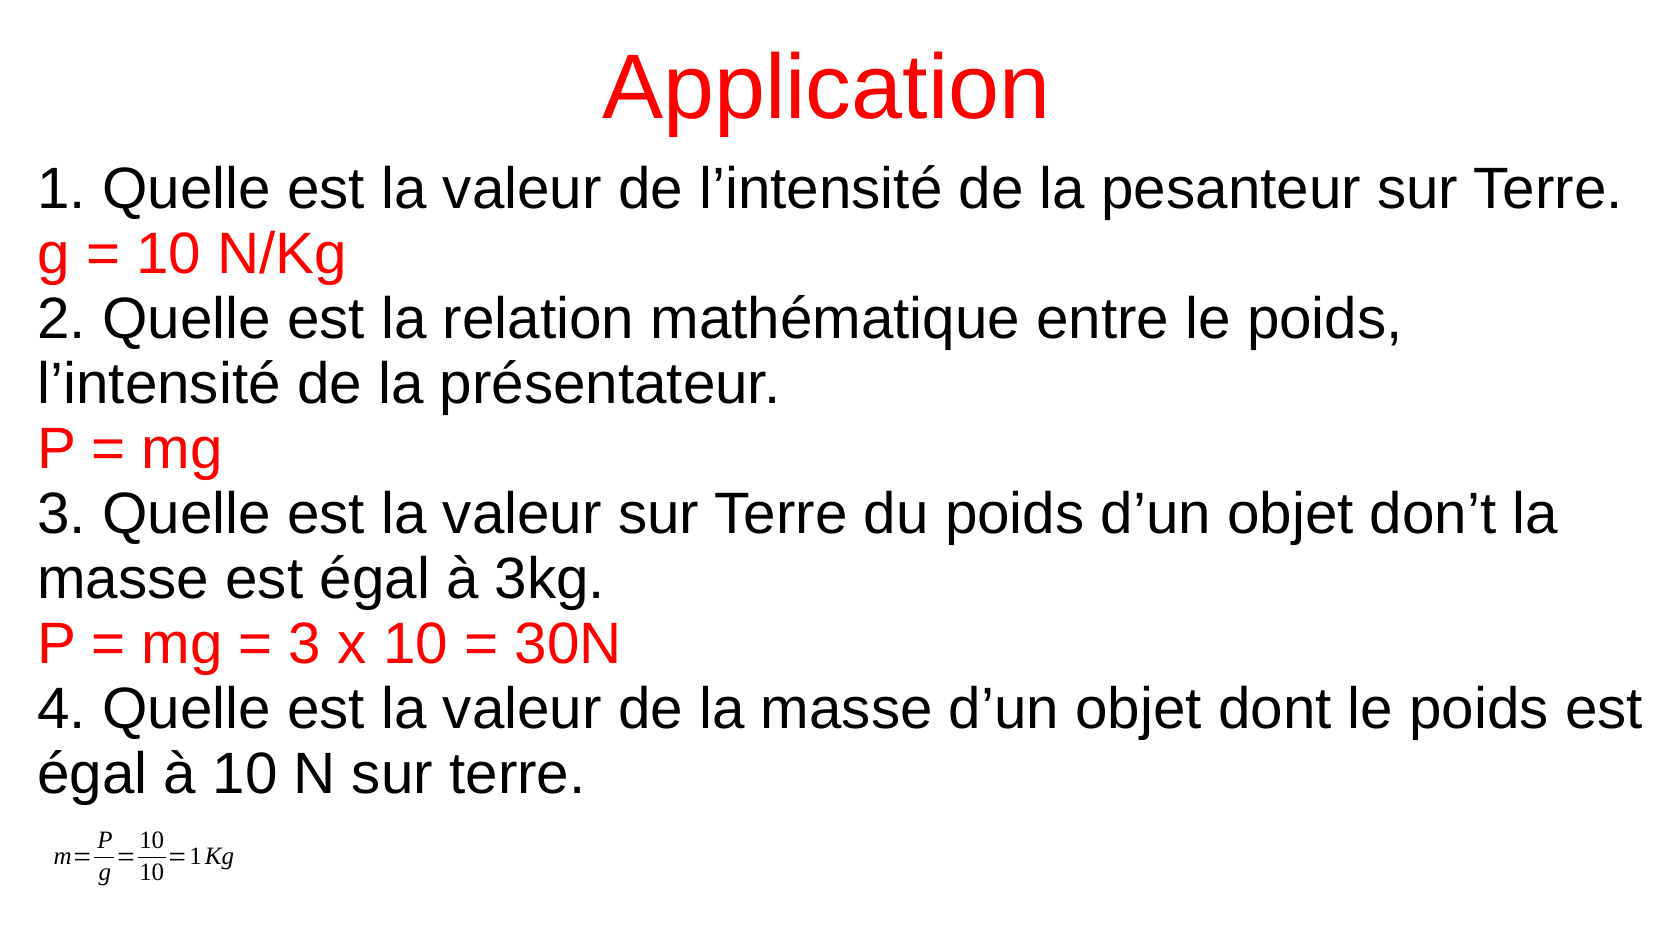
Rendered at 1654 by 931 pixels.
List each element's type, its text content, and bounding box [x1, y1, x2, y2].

list 1. Quelle est la valeur de l’intensité de la pesanteur sur Terre. g = 10 N/Kg 2. Quelle est la relation mathématique entre le poids, l’intensité de la présentateur. P = mg 3. Quelle est la valeur sur Terre du poids d’un objet don’t la masse est égal à 3kg. P = mg = 3 x 10 = 30N 4. Quelle est la valeur de la masse d’un objet dont le poids est égal à 10 N sur terre. [37, 155, 1654, 869]
title Application [82, 35, 1571, 138]
chart [47, 827, 242, 887]
